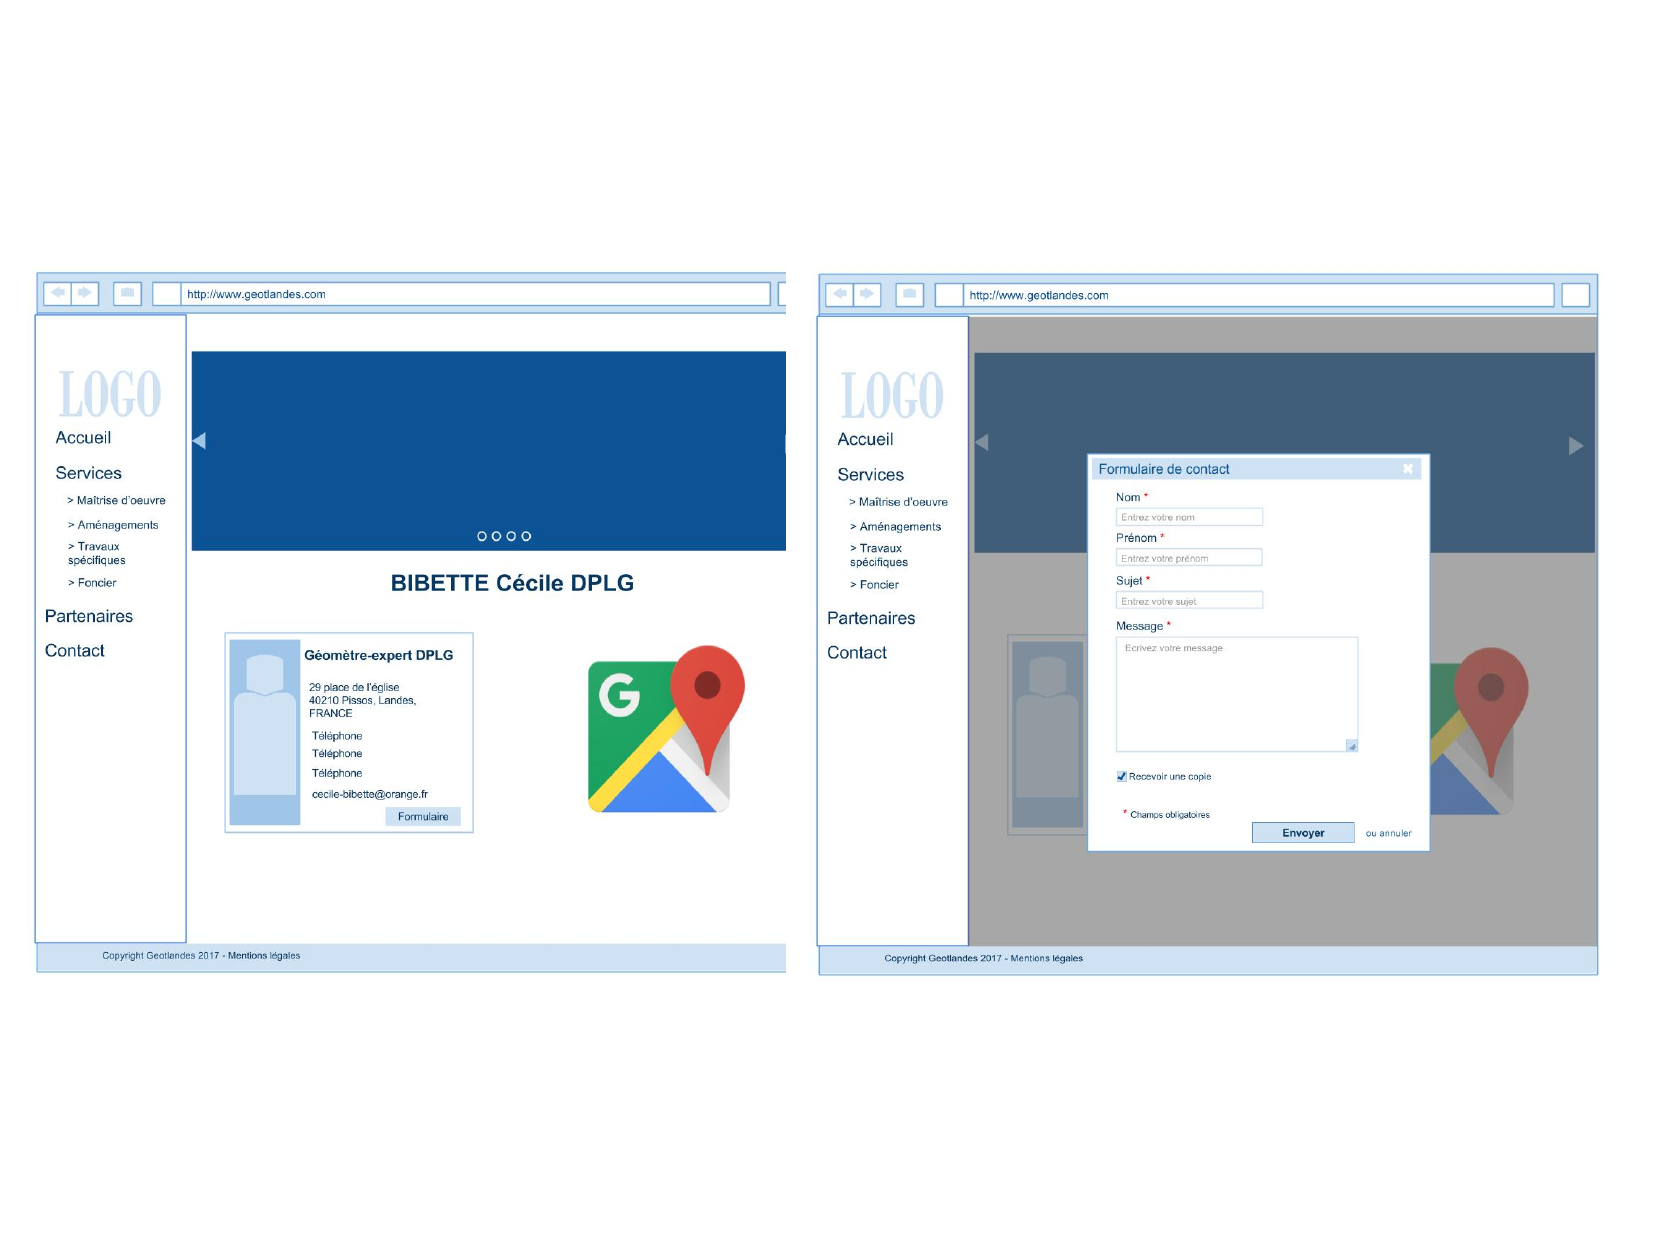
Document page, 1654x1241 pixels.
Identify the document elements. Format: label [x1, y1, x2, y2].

picture [4, 239, 1610, 1032]
